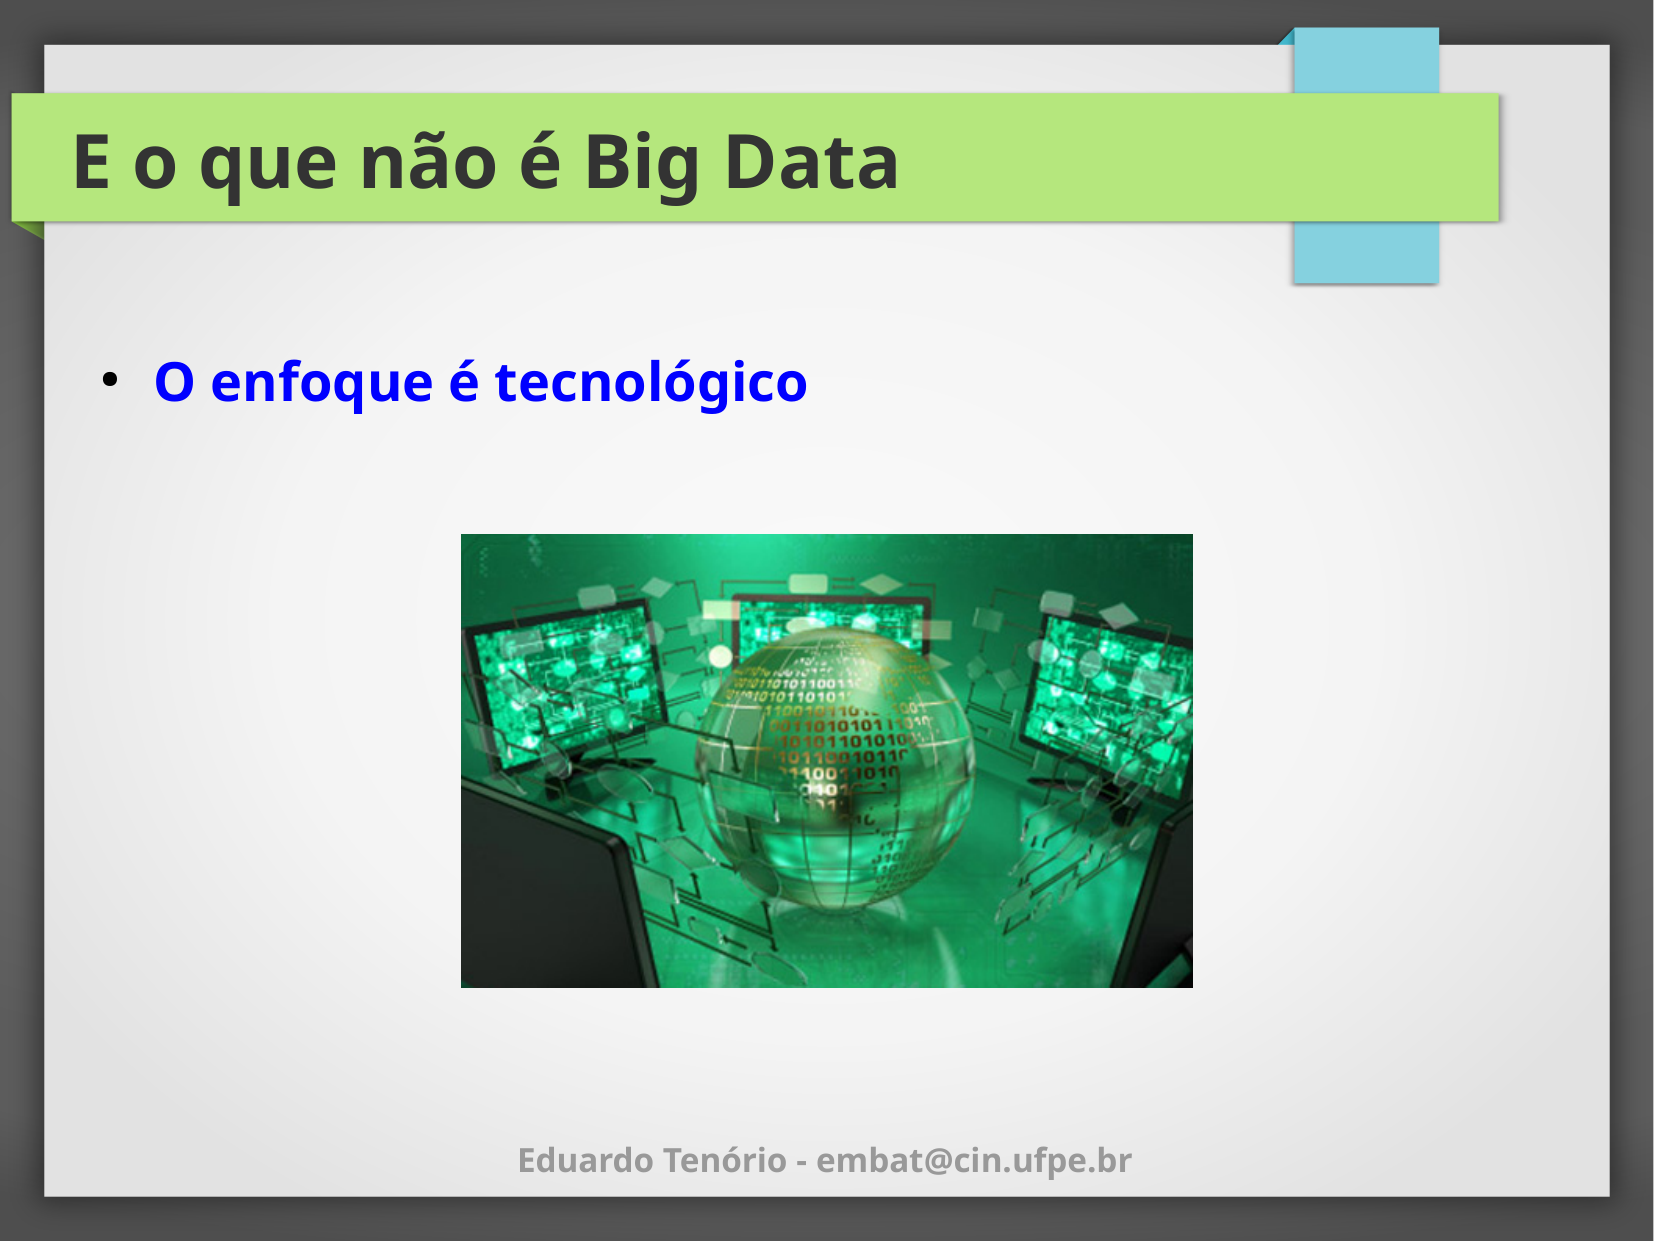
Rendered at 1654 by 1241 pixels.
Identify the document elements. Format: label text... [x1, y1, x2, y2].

picture [0, 0, 1654, 1241]
list O enfoque é tecnológico [82, 343, 1538, 1063]
text_box Eduardo Tenório - embat@cin.ufpe.br [45, 1130, 1606, 1201]
title E o que não é Big Data [70, 97, 1229, 221]
